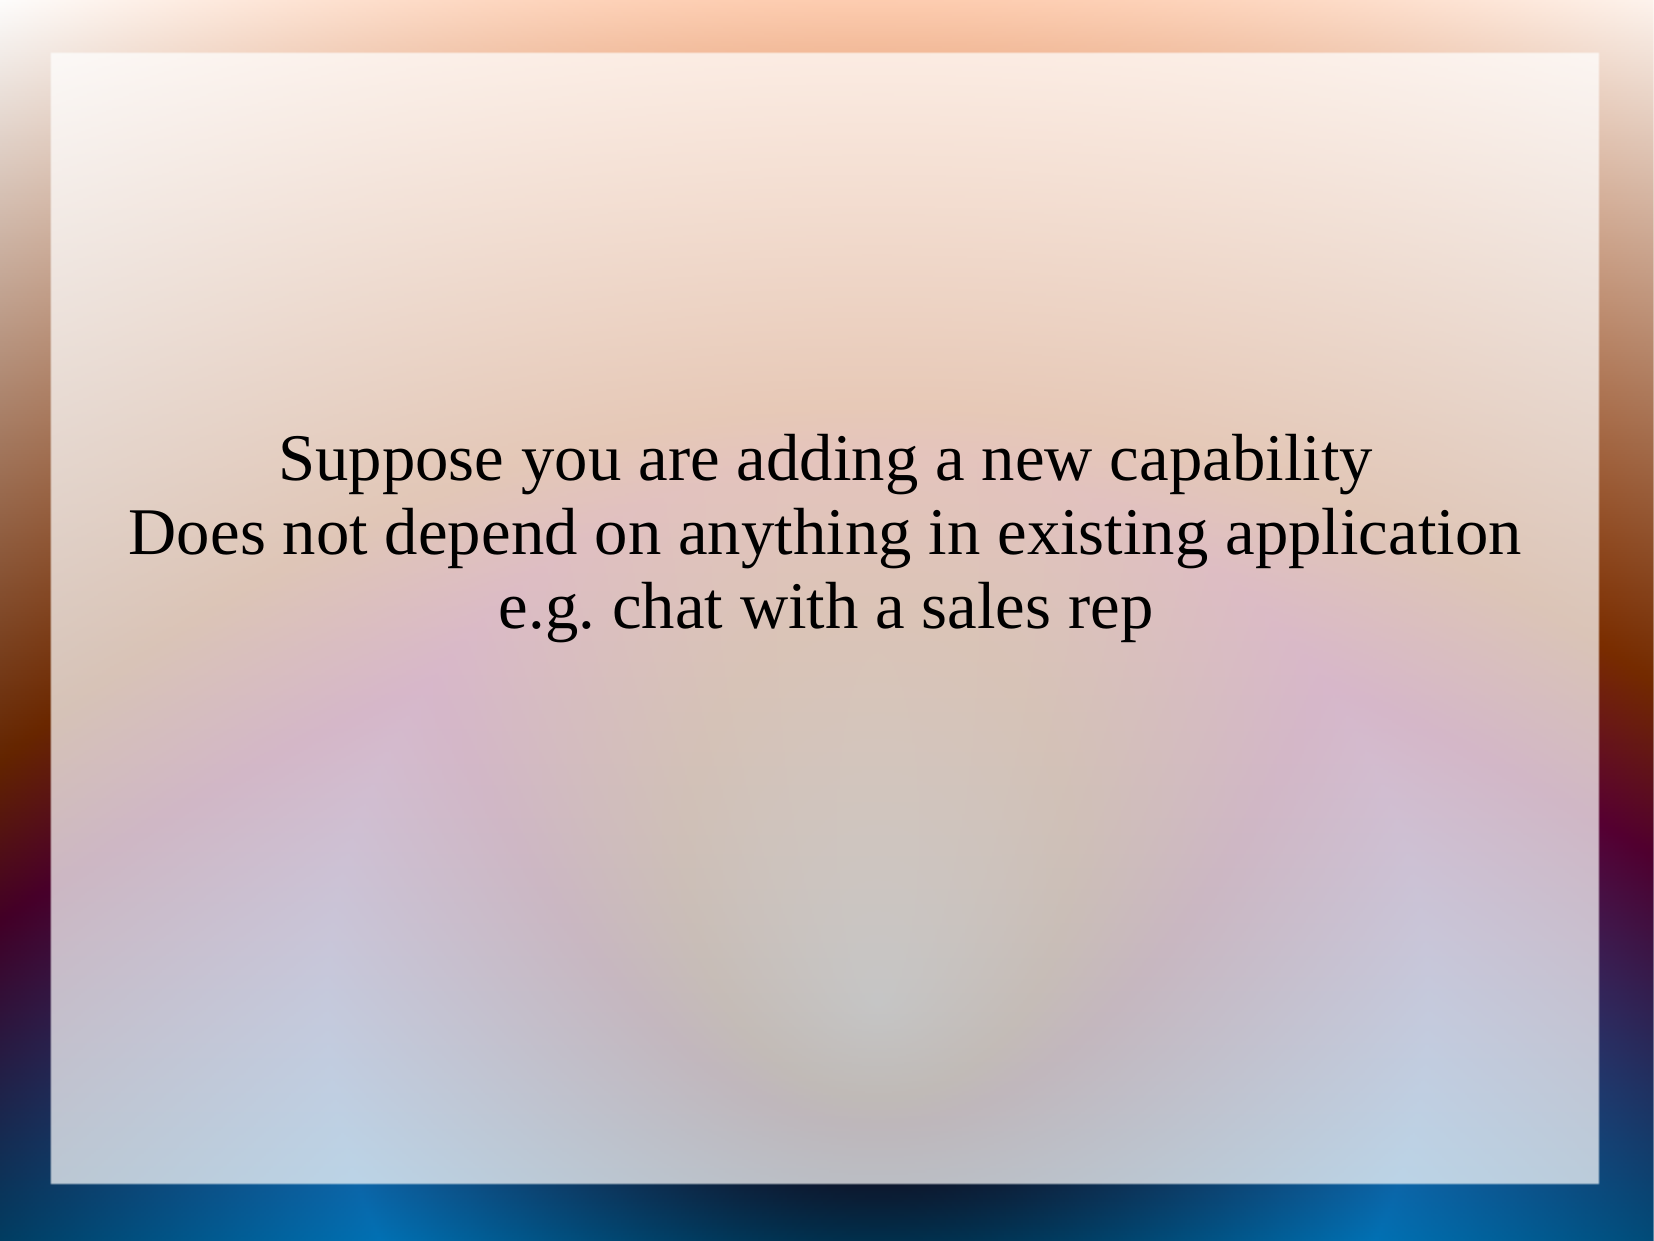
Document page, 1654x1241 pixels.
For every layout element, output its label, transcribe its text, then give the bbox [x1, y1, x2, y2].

subtitle Suppose you are adding a new capability Does not depend on anything in existing application e.g. chat with a sales rep [82, 55, 1571, 1010]
picture [0, 0, 1654, 1241]
